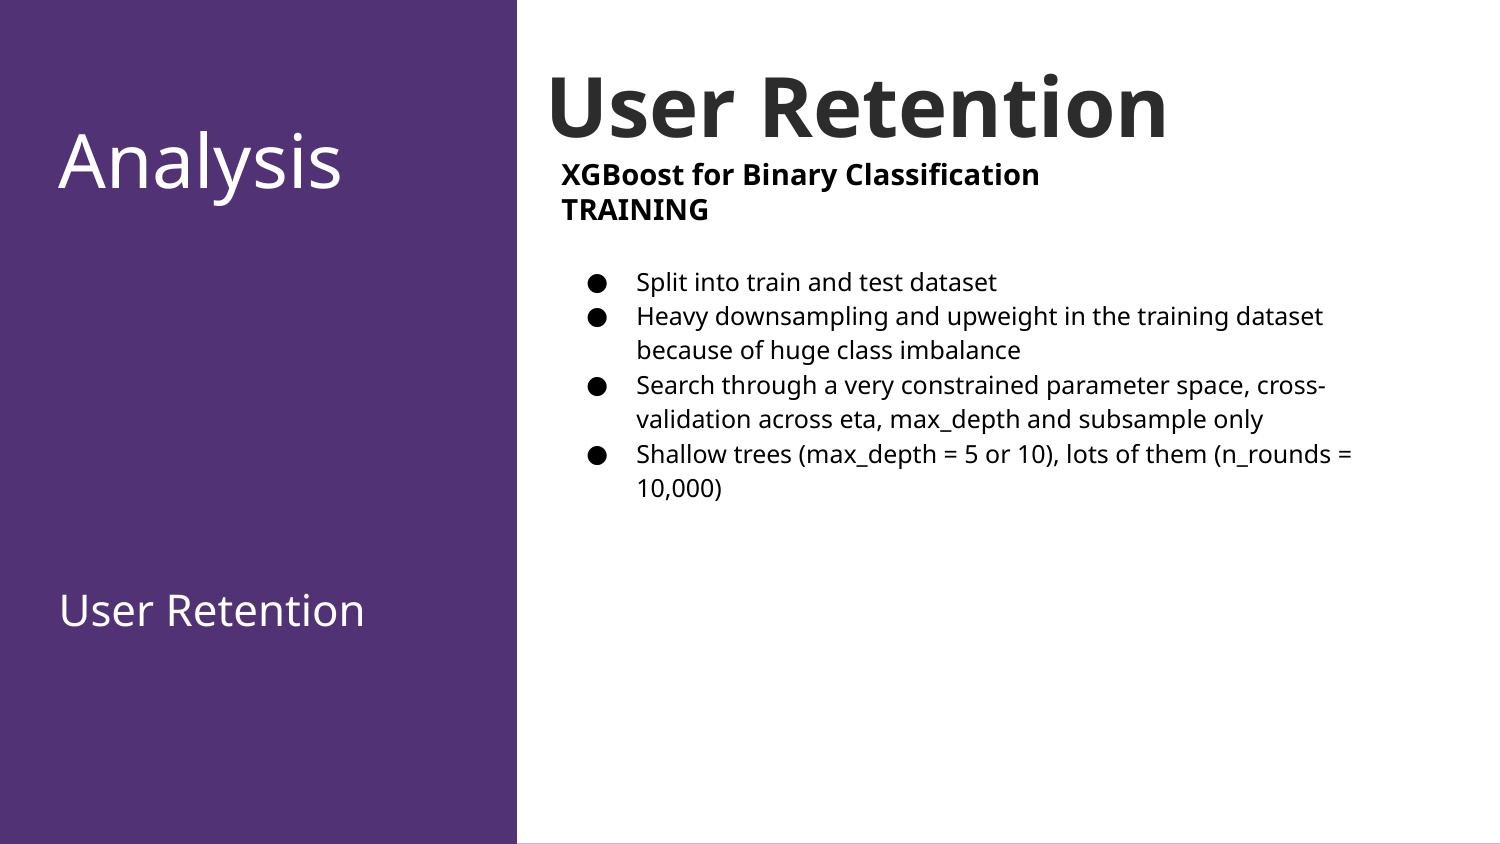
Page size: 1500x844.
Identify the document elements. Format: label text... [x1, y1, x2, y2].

title Analysis [43, 98, 485, 540]
text_box User Retention [530, 24, 1479, 170]
subtitle User Retention [43, 567, 507, 770]
text_box XGBoost for Binary Classification TRAINING Split into train and test dataset Heavy downsampling and upweight in the training dataset because of huge class imbalance Search through a very constrained parameter space, cross-validation across eta, max_depth and subsample only Shallow trees (max_depth = 5 or 10), lots of them (n_rounds = 10,000) [546, 141, 1374, 586]
